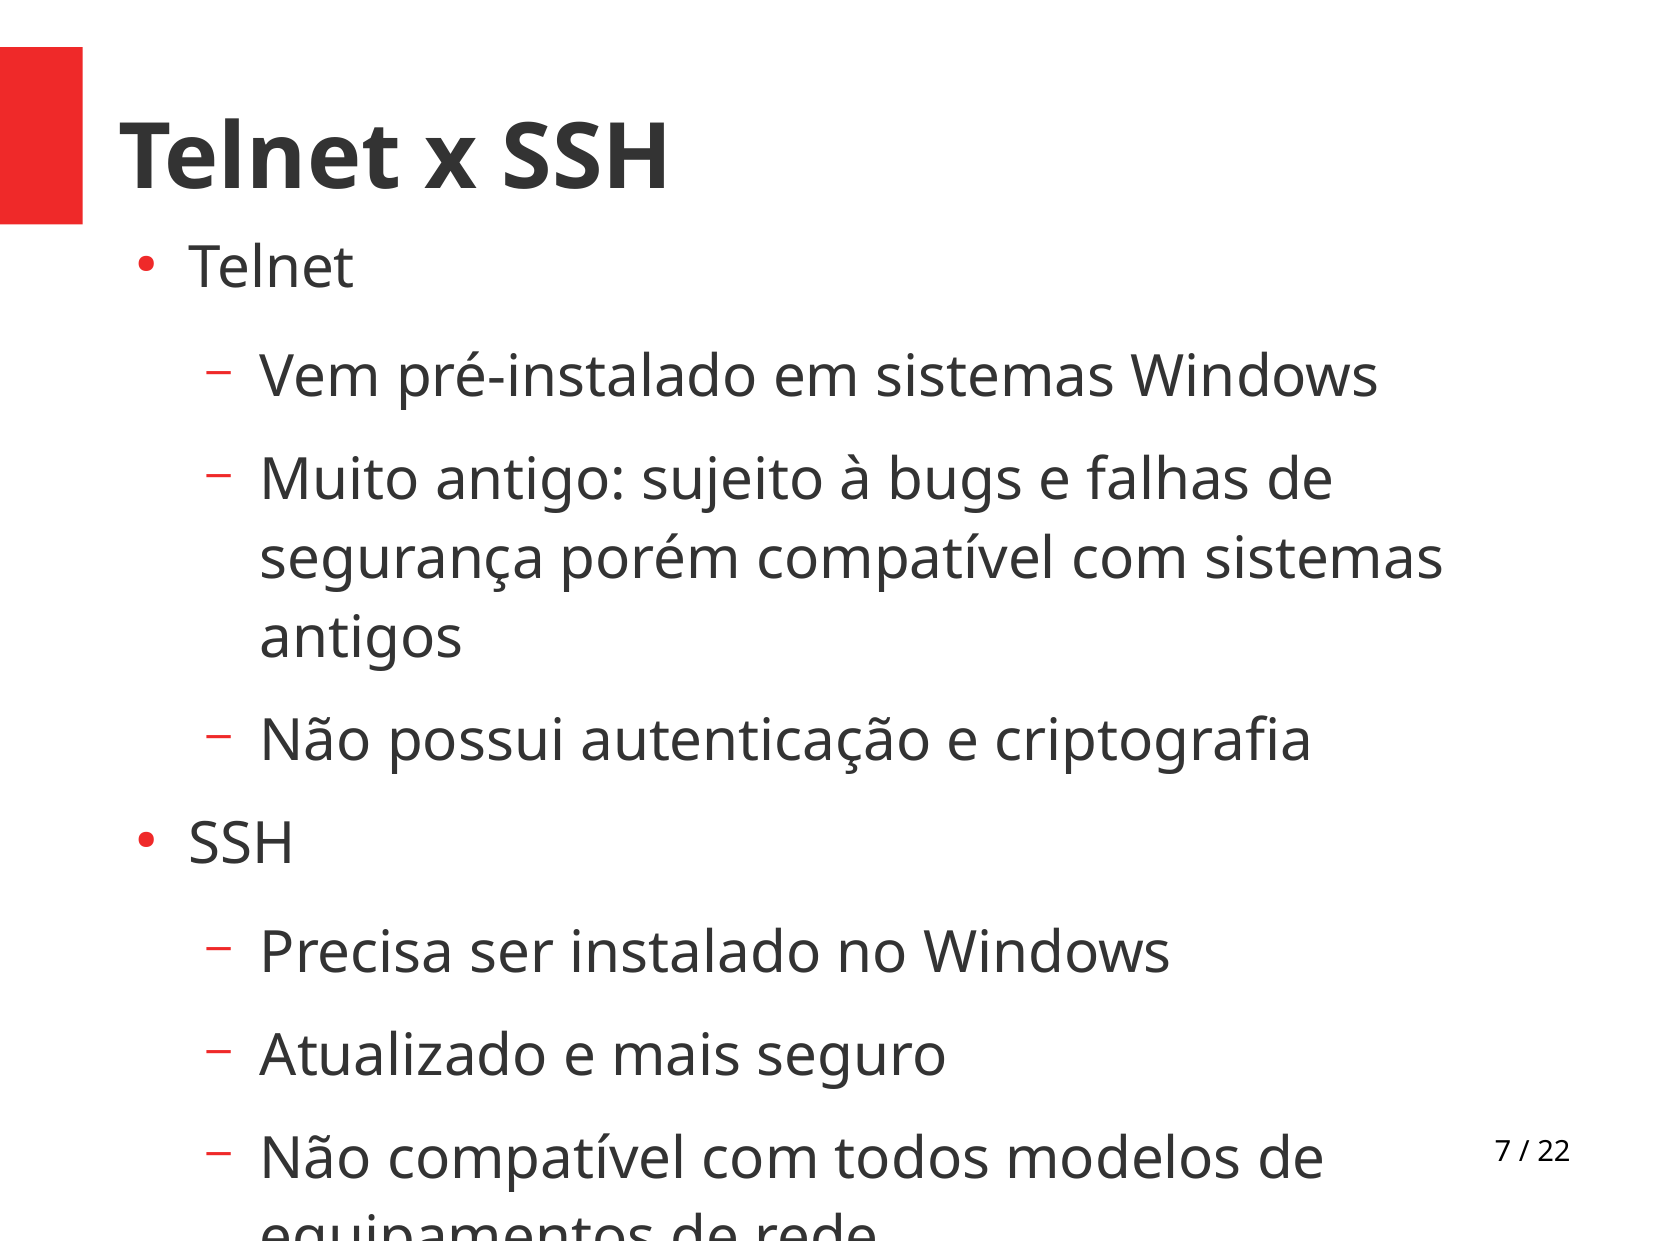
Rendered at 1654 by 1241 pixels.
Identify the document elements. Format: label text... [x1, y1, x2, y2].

title Telnet x SSH [118, 49, 1571, 257]
list Telnet Vem pré-instalado em sistemas Windows Muito antigo: sujeito à bugs e falhas de segurança porém compatível com sistemas antigos Não possui autenticação e criptografia SSH Precisa ser instalado no Windows Atualizado e mais seguro Não compatível com todos modelos de equipamentos de rede [118, 225, 1536, 945]
